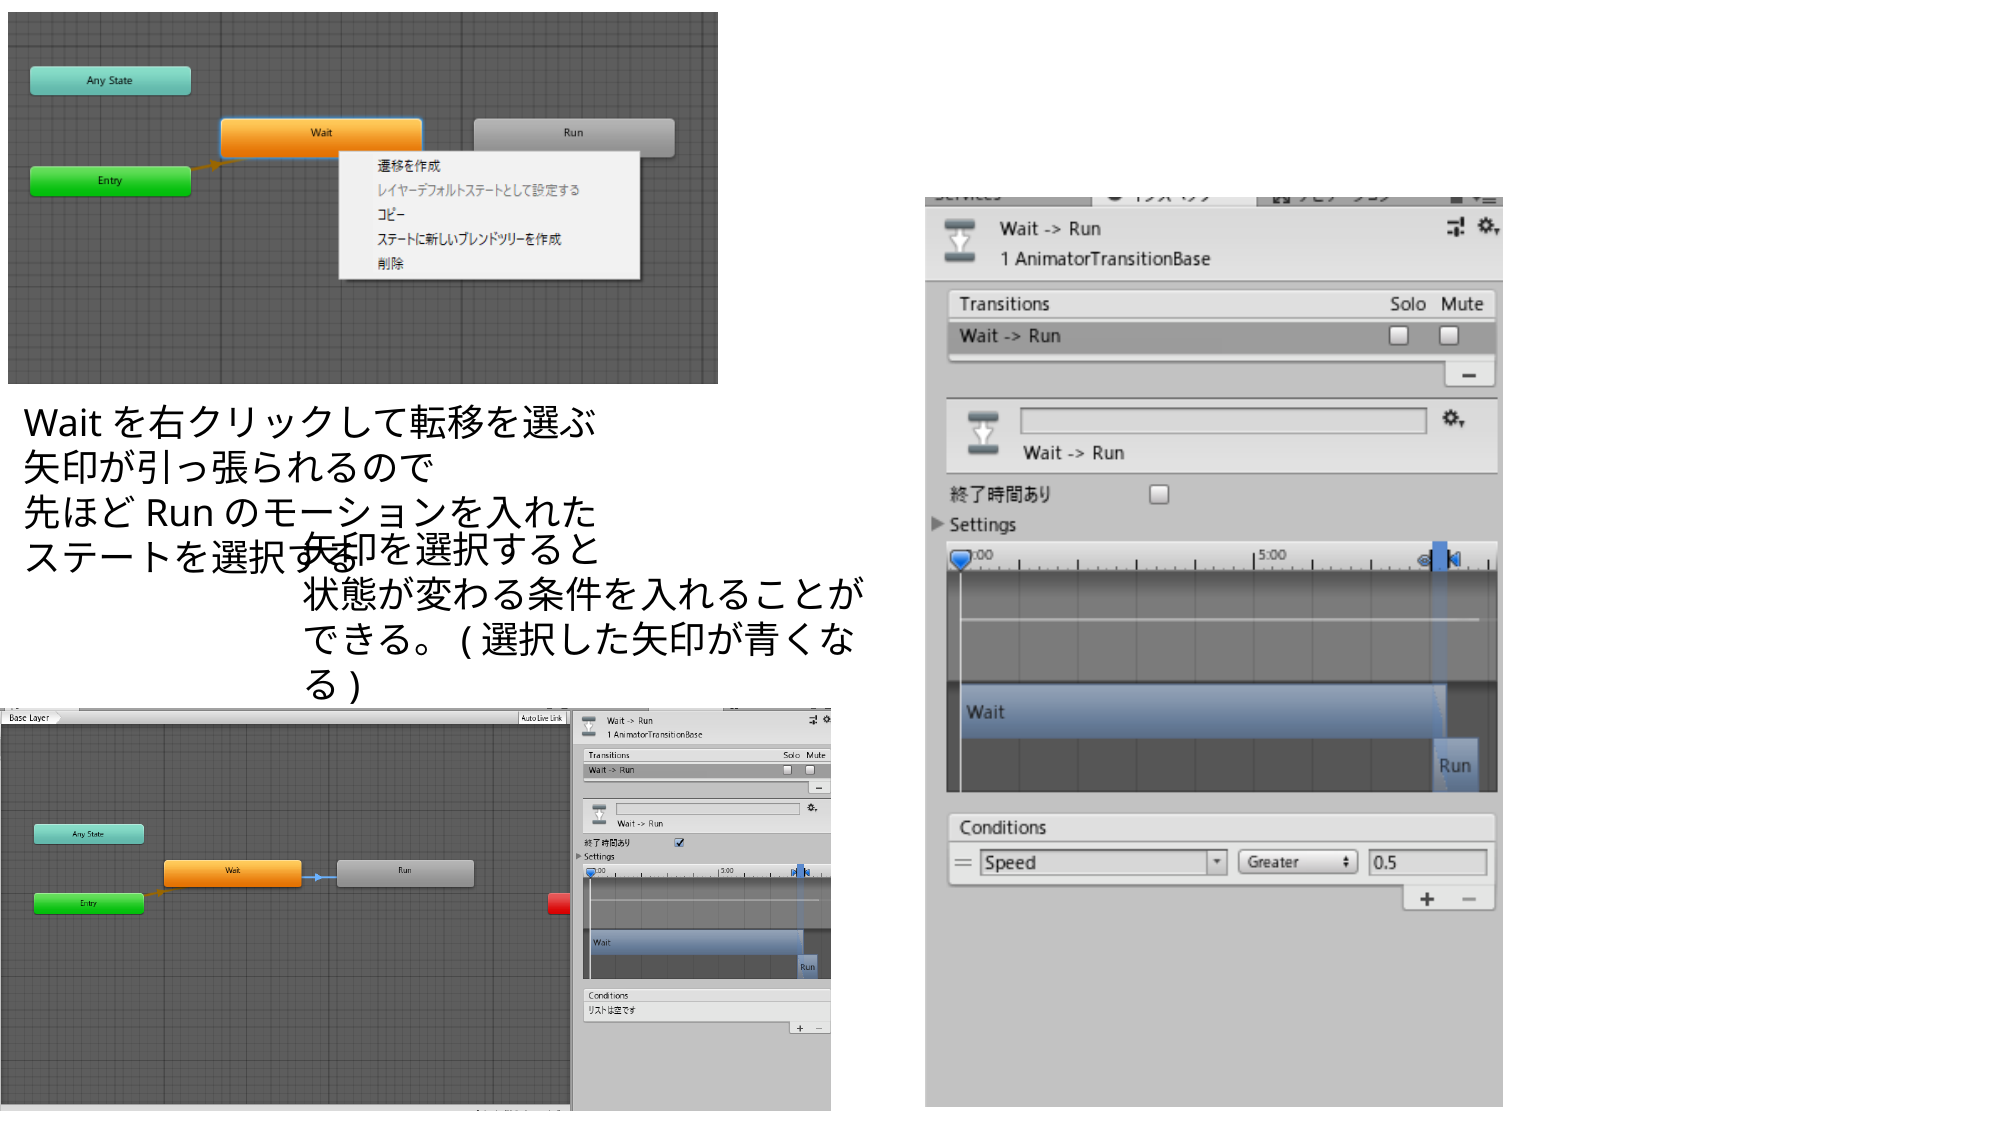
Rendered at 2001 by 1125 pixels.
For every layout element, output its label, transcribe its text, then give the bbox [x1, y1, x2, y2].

text_box Waitを右クリックして転移を選ぶ 矢印が引っ張られるので 先ほどRunのモーションを入れたステートを選択する [8, 391, 635, 635]
picture [925, 197, 1503, 1107]
text_box 矢印を選択すると 状態が変わる条件を入れることができる。(選択した矢印が青くなる) [287, 518, 914, 671]
picture [8, 12, 718, 384]
picture [0, 708, 831, 1111]
